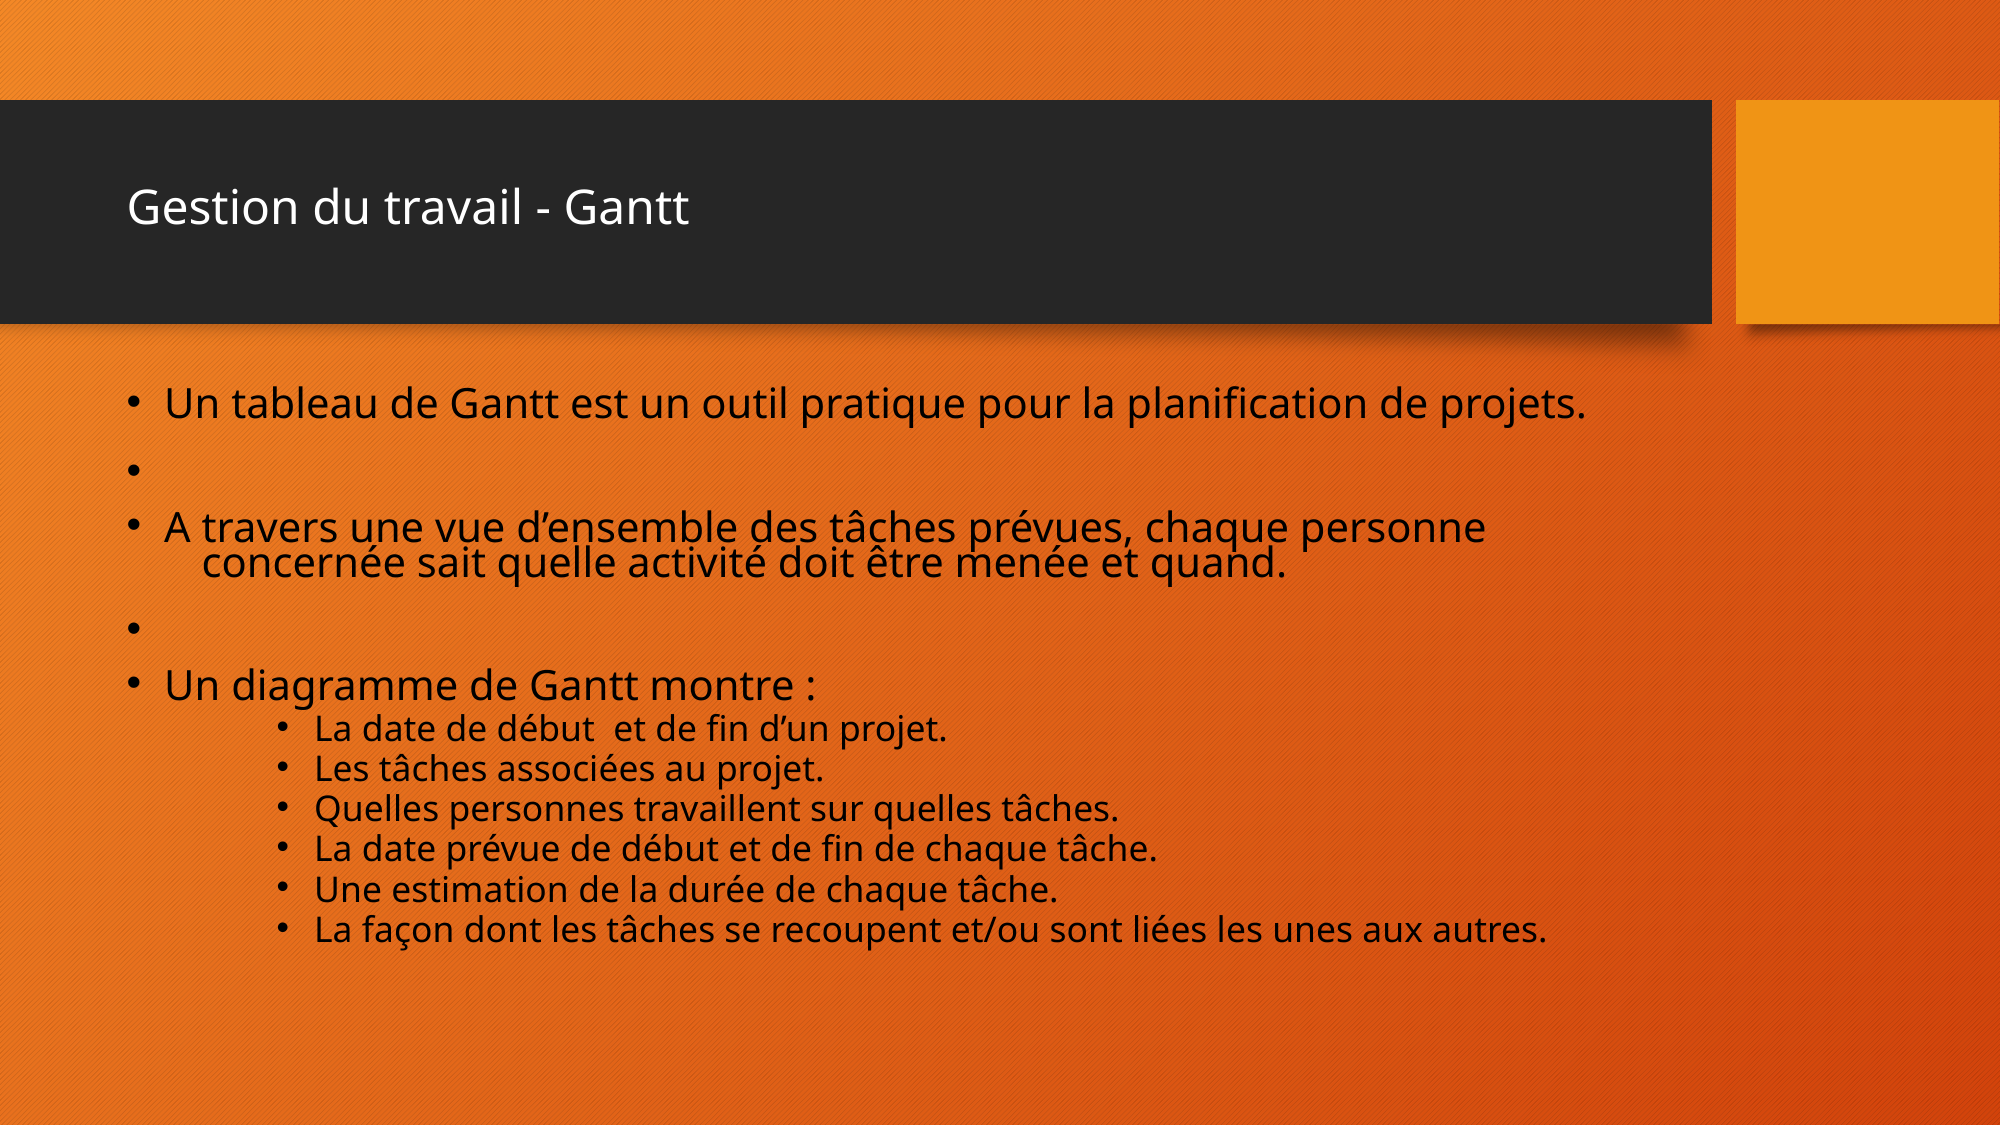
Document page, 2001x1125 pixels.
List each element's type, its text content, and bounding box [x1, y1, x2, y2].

list Un tableau de Gantt est un outil pratique pour la planification de projets. A travers une vue d’ensemble des tâches prévues, chaque personne concernée sait quelle activité doit être menée et quand. Un diagramme de Gantt montre : La date de début et de fin d’un projet. Les tâches associées au projet. Quelles personnes travaillent sur quelles tâches. La date prévue de début et de fin de chaque tâche. Une estimation de la durée de chaque tâche. La façon dont les tâches se recoupent et/ou sont liées les unes aux autres. [111, 383, 1689, 974]
title Gestion du travail - Gantt [111, 123, 1689, 301]
